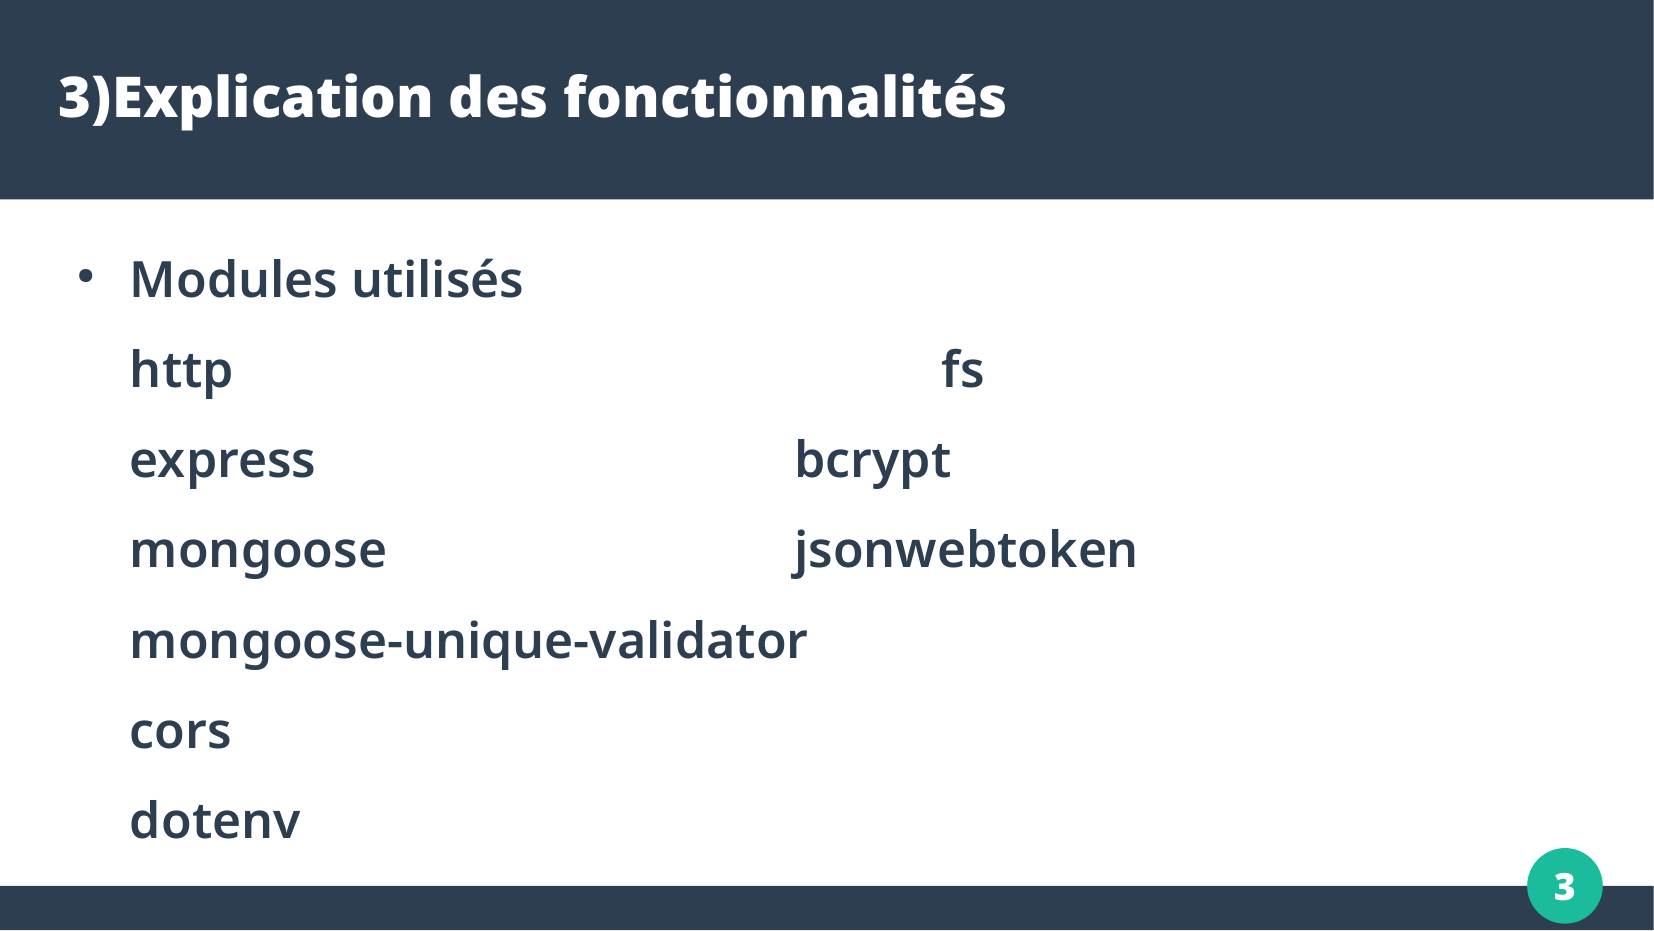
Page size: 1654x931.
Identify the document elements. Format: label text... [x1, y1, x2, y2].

title 3)Explication des fonctionnalités [59, 37, 1595, 155]
list Modules utilisés http fs express bcrypt mongoose jsonwebtoken mongoose-unique-validator cors dotenv [59, 243, 1595, 864]
